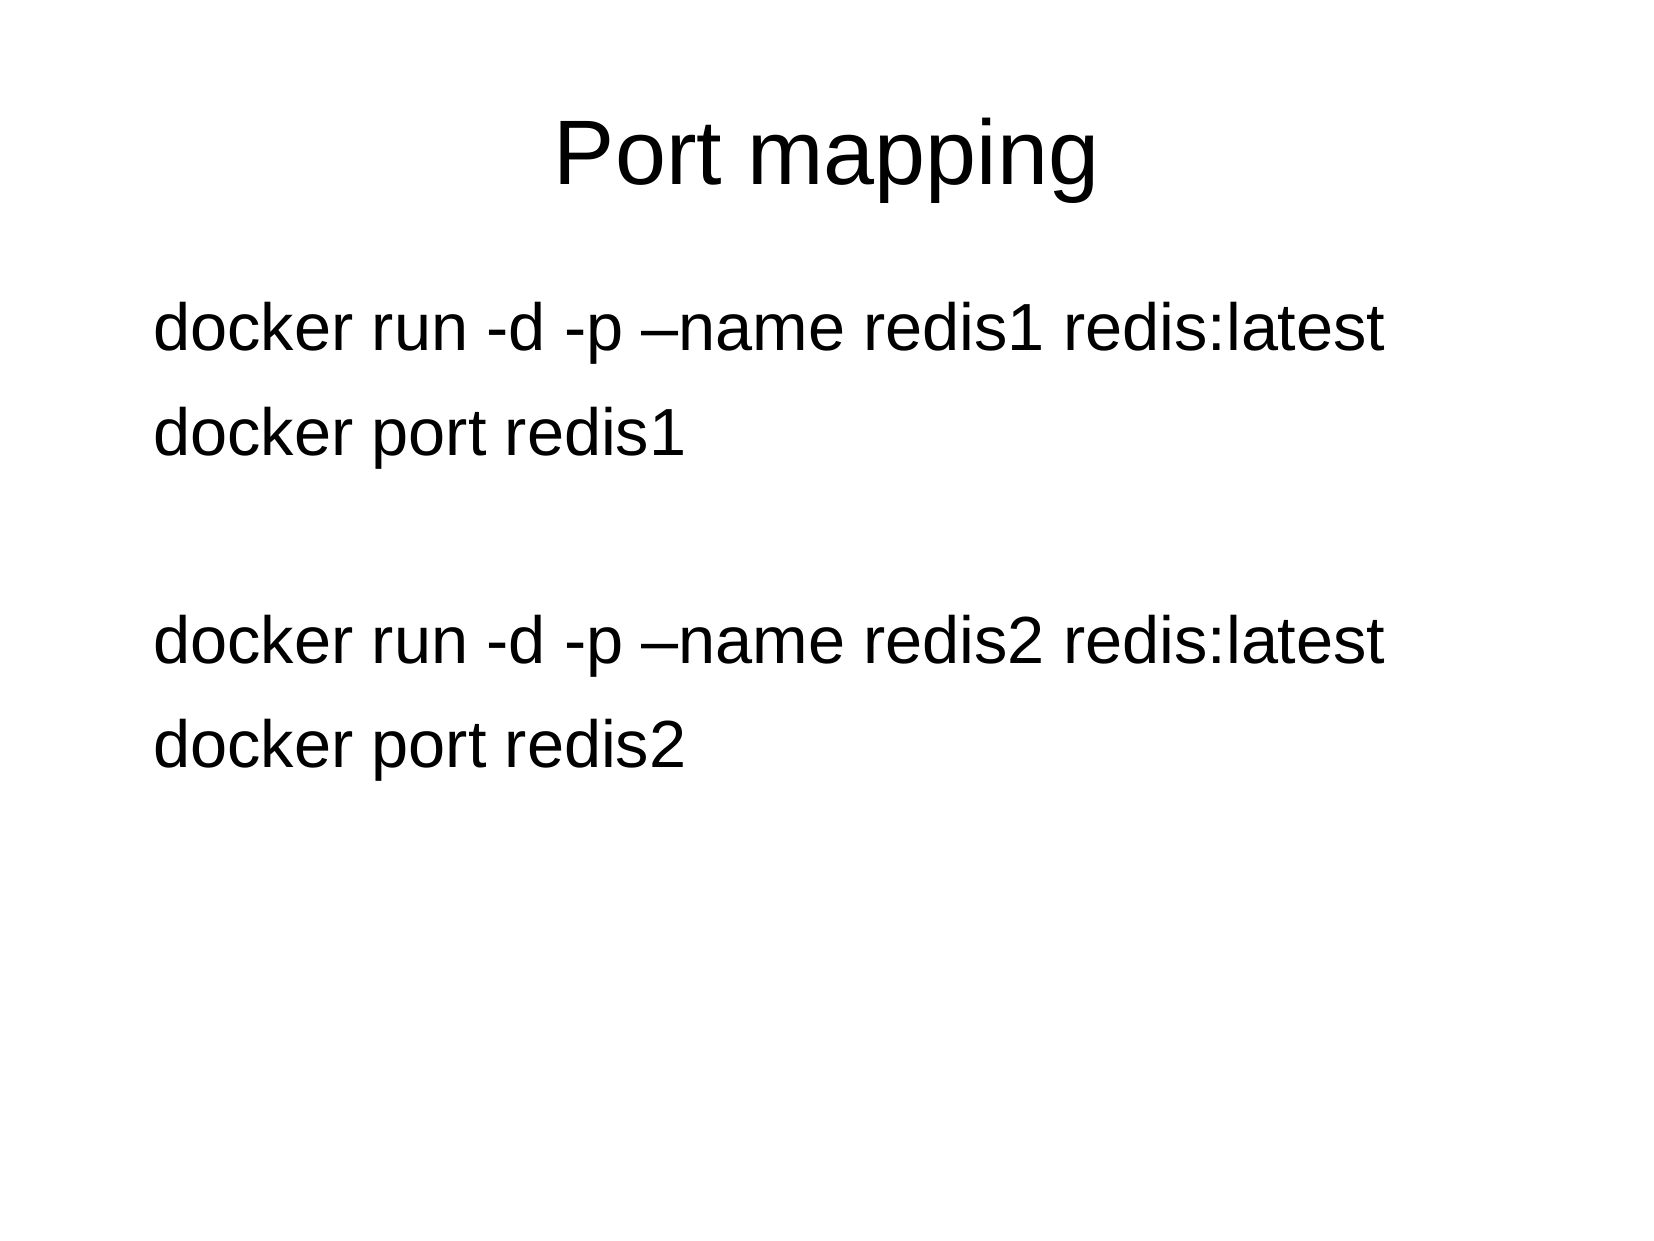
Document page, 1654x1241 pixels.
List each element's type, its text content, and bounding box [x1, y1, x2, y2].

title Port mapping [82, 49, 1571, 257]
list docker run -d -p –name redis1 redis:latest docker port redis1 docker run -d -p –name redis2 redis:latest docker port redis2 [82, 290, 1571, 1010]
